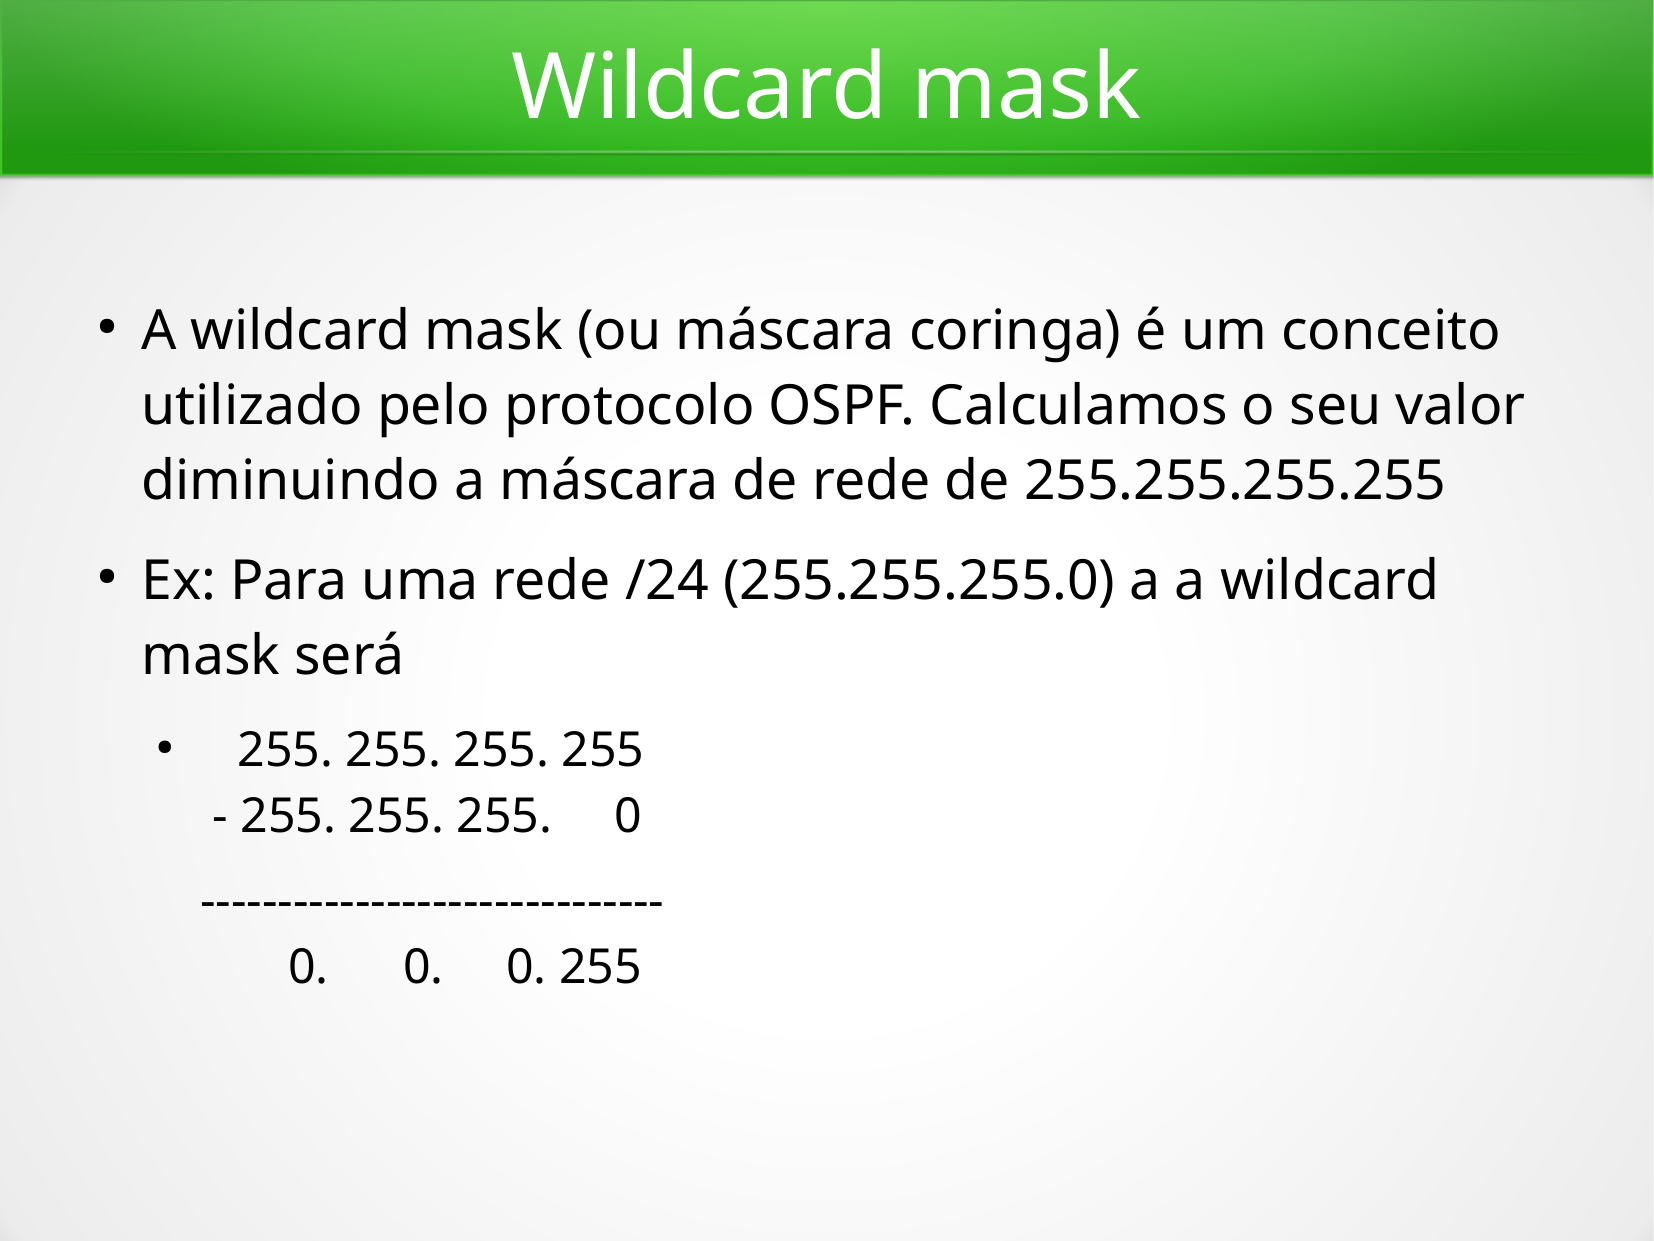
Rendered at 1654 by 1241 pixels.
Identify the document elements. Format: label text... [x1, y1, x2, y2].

picture [0, 0, 1654, 1241]
title Wildcard mask [82, 11, 1571, 154]
list A wildcard mask (ou máscara coringa) é um conceito utilizado pelo protocolo OSPF. Calculamos o seu valor diminuindo a máscara de rede de 255.255.255.255 Ex: Para uma rede /24 (255.255.255.0) a a wildcard mask será 255. 255. 255. 255 - 255. 255. 255. 0 ------------------------------ 0. 0. 0. 255 [82, 290, 1571, 1010]
